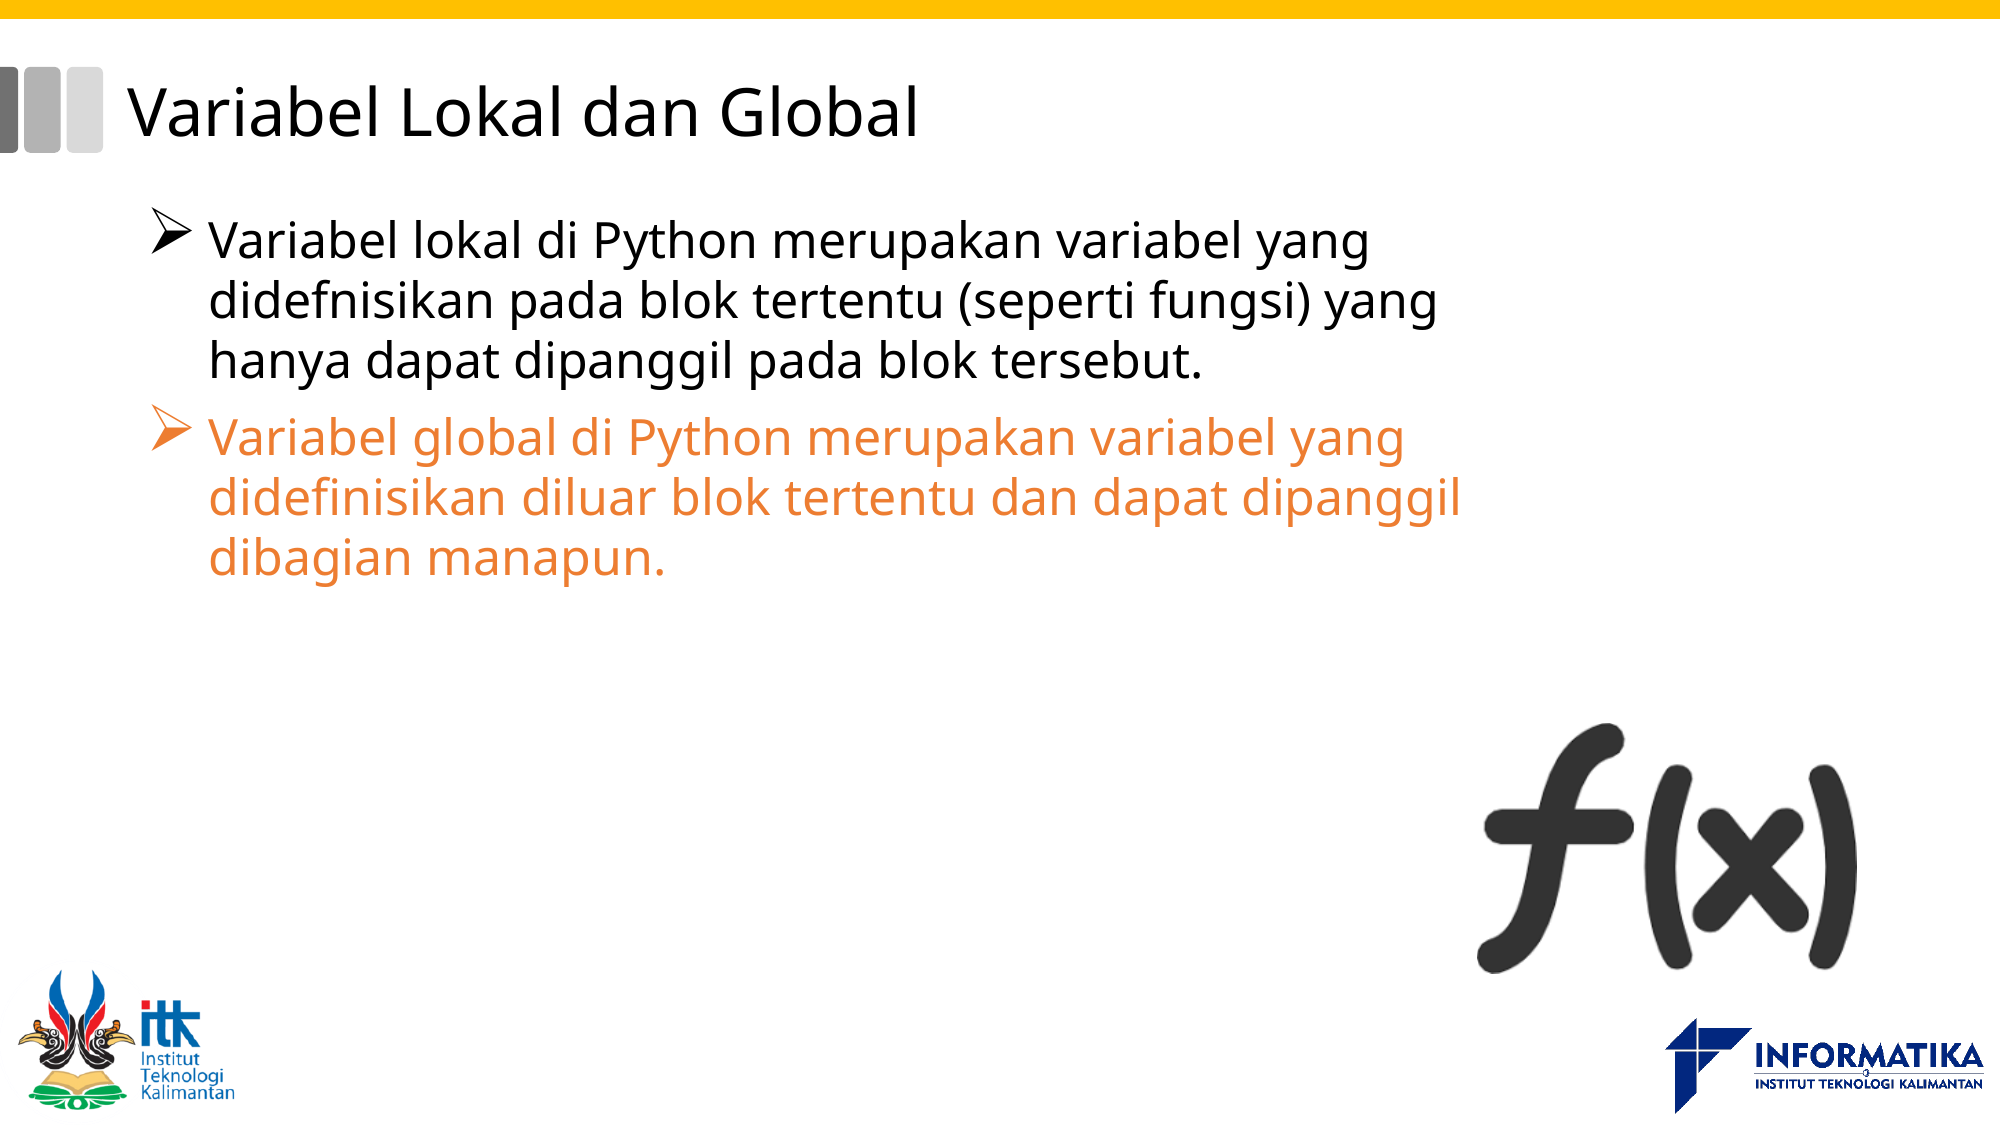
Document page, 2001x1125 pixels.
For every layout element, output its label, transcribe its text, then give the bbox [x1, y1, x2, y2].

text_box Variabel lokal di Python merupakan variabel yang didefnisikan pada blok tertentu (seperti fungsi) yang hanya dapat dipanggil pada blok tersebut. Variabel global di Python merupakan variabel yang didefinisikan diluar blok tertentu dan dapat dipanggil dibagian manapun. [131, 201, 1561, 670]
title Variabel Lokal dan Global [107, 58, 1833, 162]
picture [1664, 1017, 1984, 1114]
picture [1477, 723, 1857, 974]
text_box [0, 0, 2000, 19]
picture [0, 935, 253, 1125]
